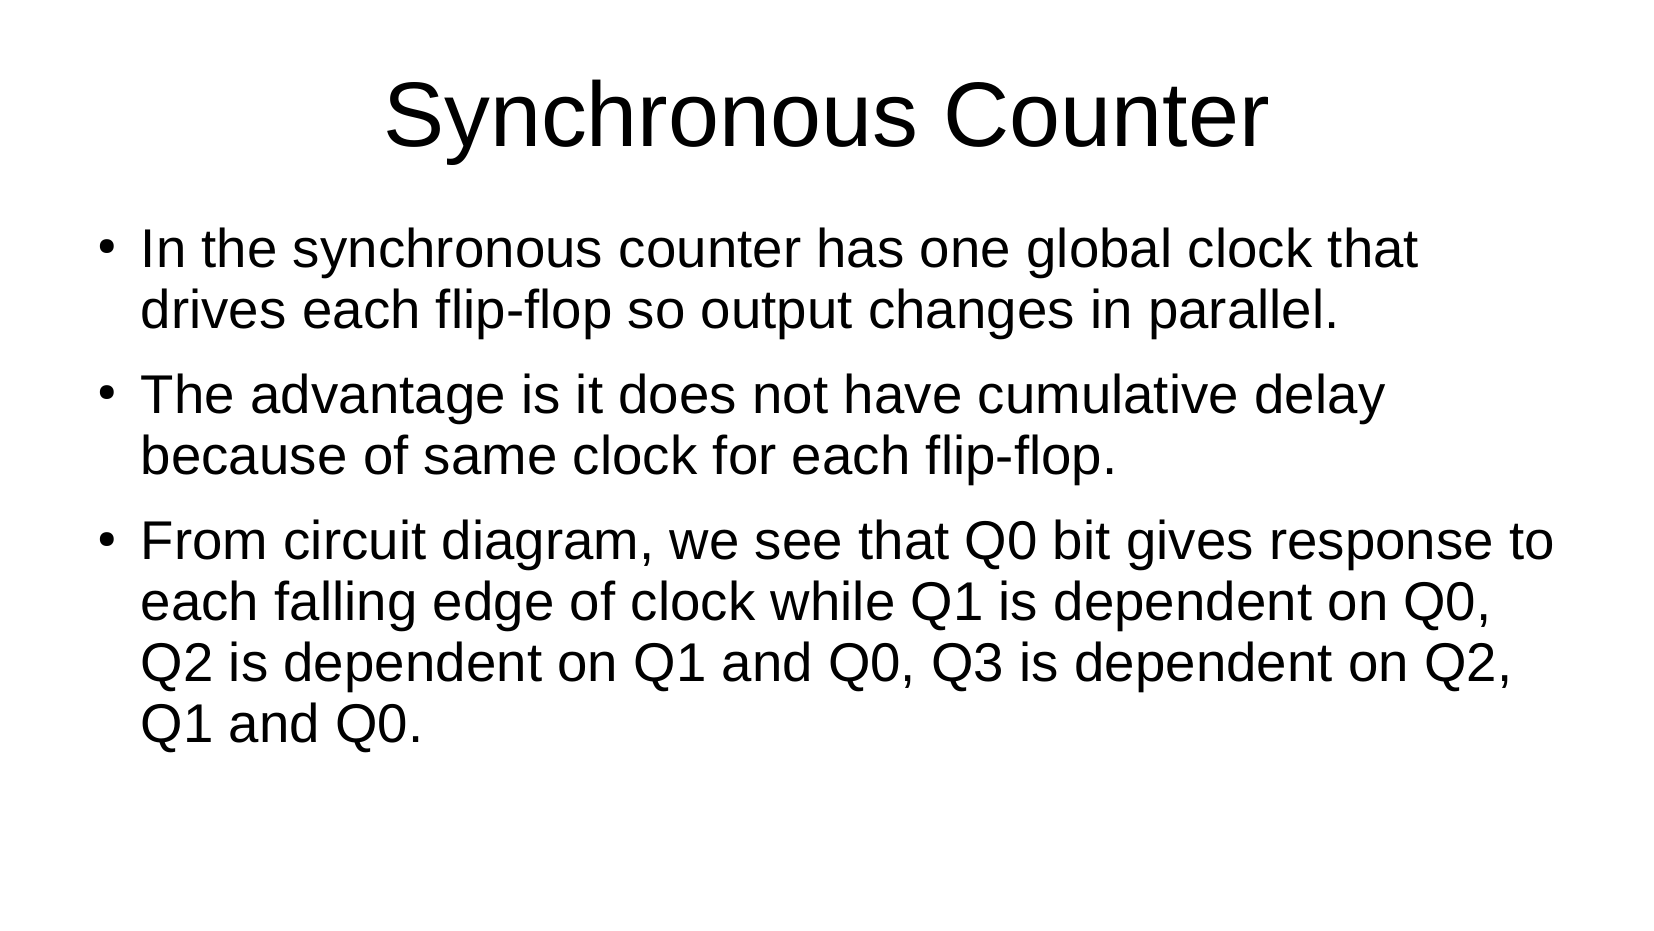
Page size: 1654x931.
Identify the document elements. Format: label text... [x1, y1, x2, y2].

title Synchronous Counter [82, 37, 1571, 193]
list In the synchronous counter has one global clock that drives each flip-flop so output changes in parallel. The advantage is it does not have cumulative delay because of same clock for each flip-flop. From circuit diagram, we see that Q0 bit gives response to each falling edge of clock while Q1 is dependent on Q0, Q2 is dependent on Q1 and Q0, Q3 is dependent on Q2, Q1 and Q0. [82, 217, 1571, 758]
